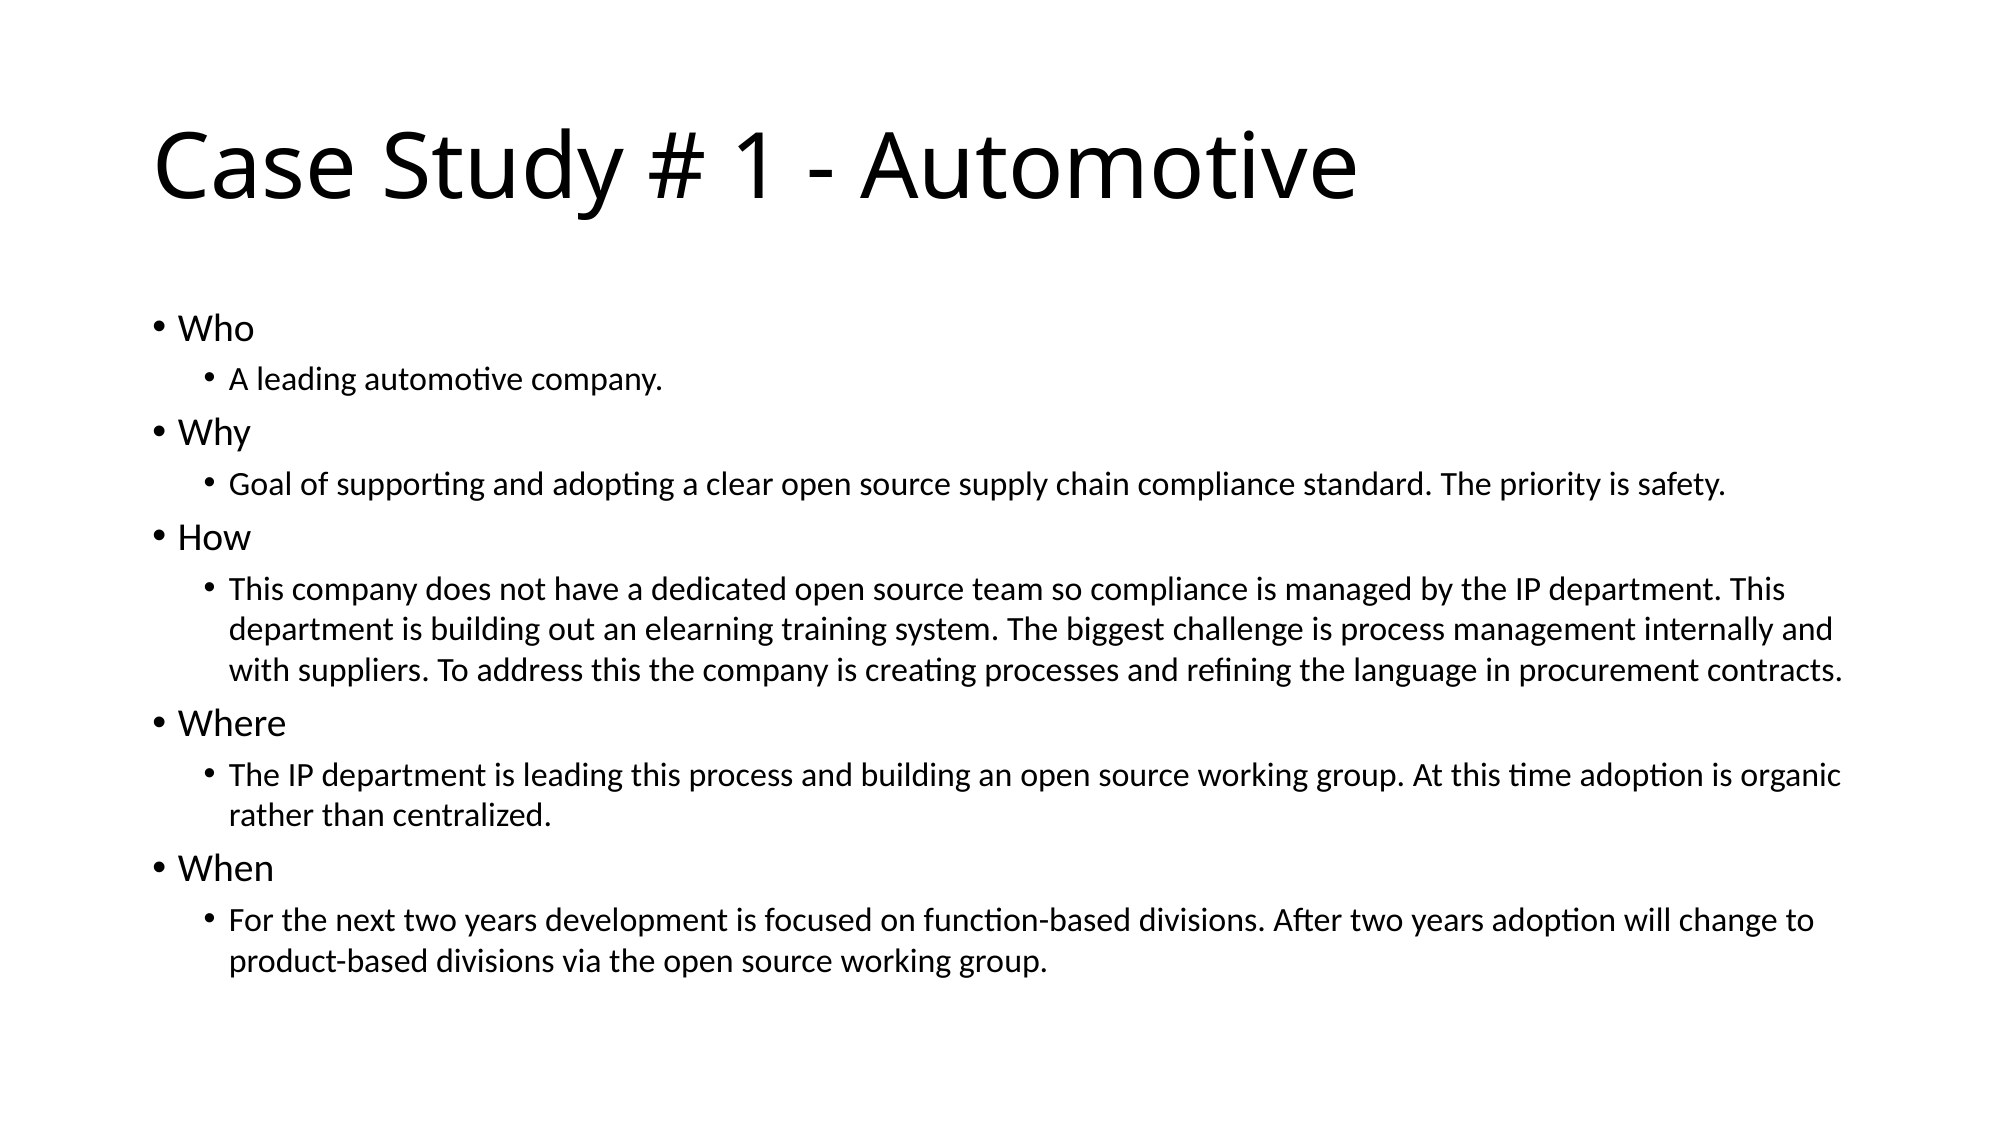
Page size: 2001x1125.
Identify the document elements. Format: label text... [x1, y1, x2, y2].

title Case Study # 1 - Automotive [137, 59, 1863, 278]
list Who A leading automotive company. Why Goal of supporting and adopting a clear open source supply chain compliance standard. The priority is safety. How This company does not have a dedicated open source team so compliance is managed by the IP department. This department is building out an elearning training system. The biggest challenge is process management internally and with suppliers. To address this the company is creating processes and refining the language in procurement contracts. Where The IP department is leading this process and building an open source working group. At this time adoption is organic rather than centralized. When For the next two years development is focused on function-based divisions. After two years adoption will change to product-based divisions via the open source working group. [137, 299, 1863, 1014]
